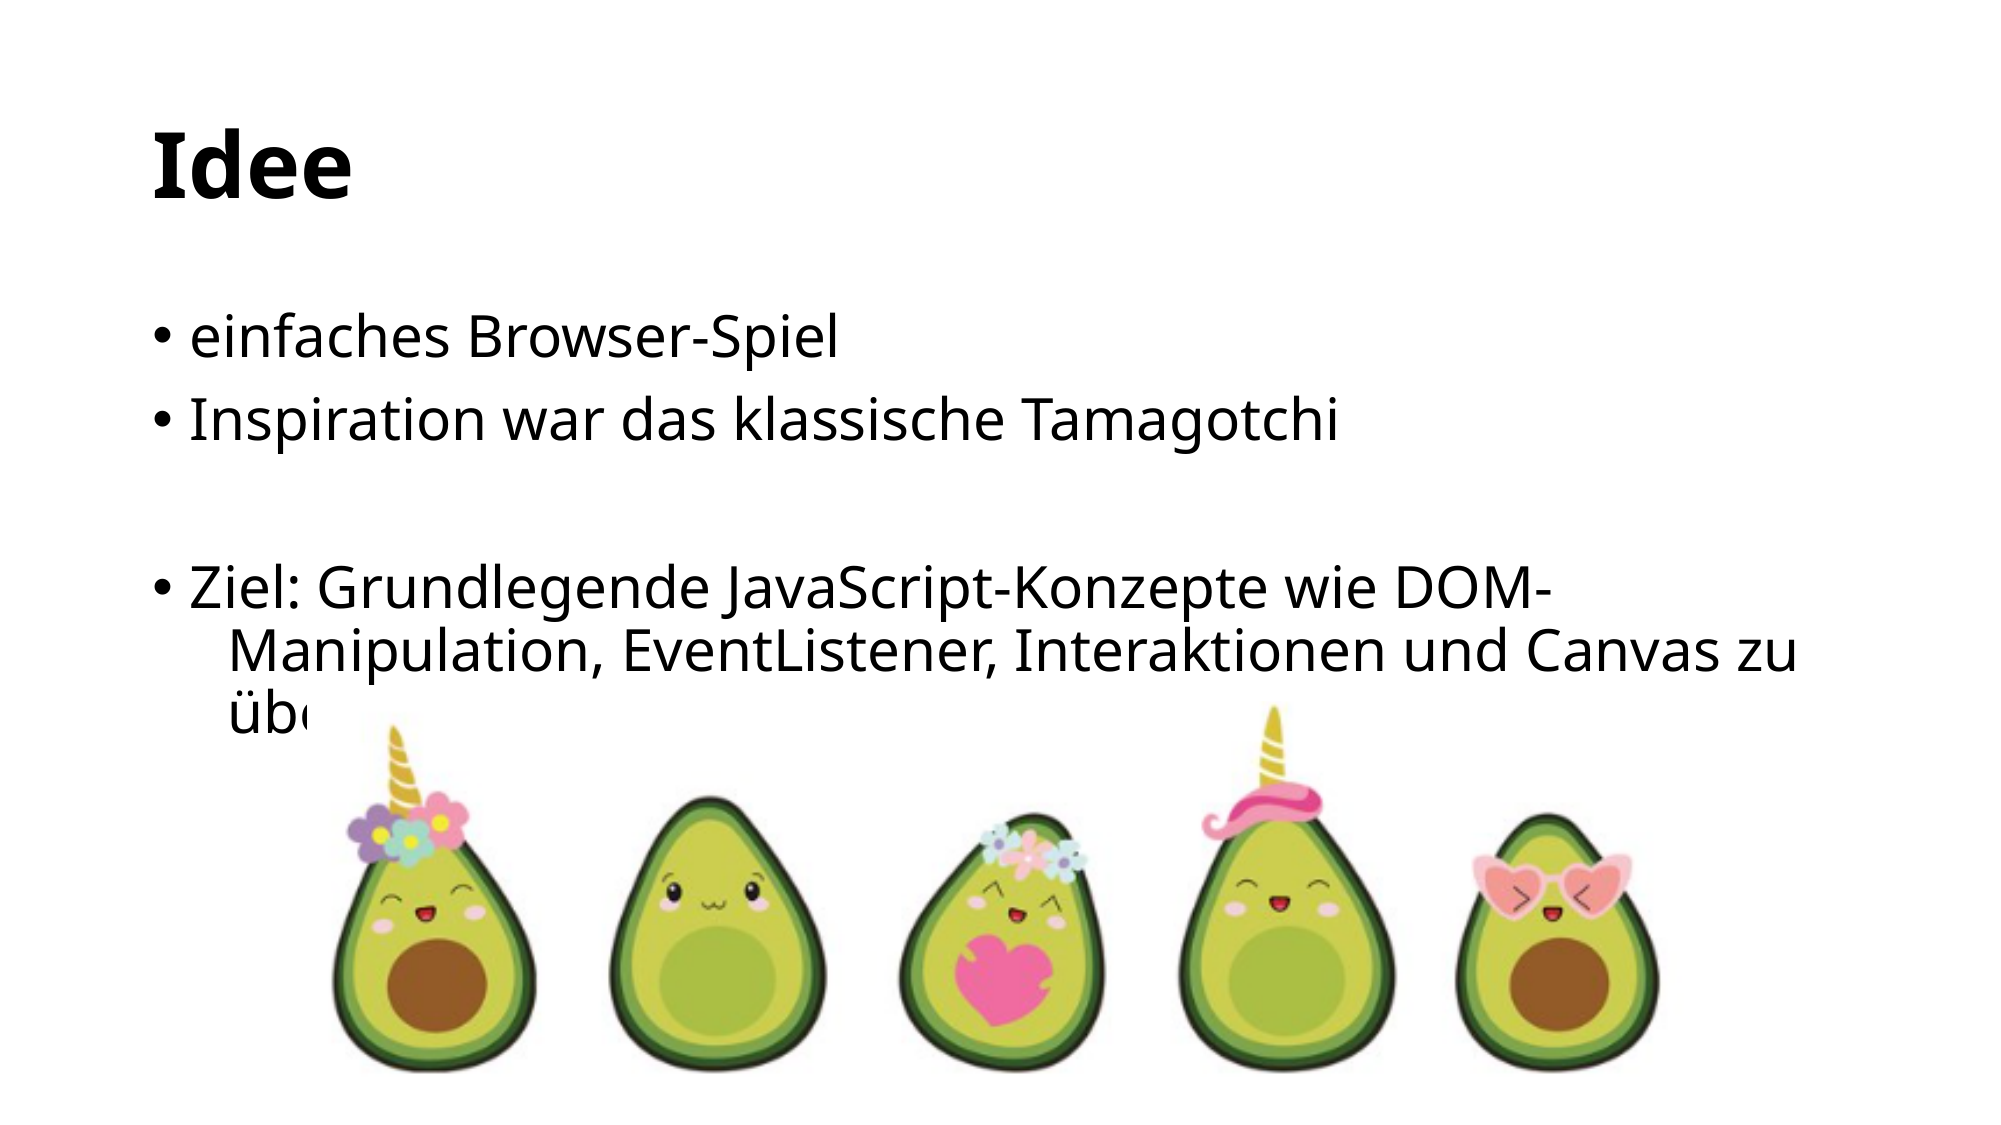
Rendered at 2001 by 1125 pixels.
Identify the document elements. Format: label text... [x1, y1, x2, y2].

picture [307, 701, 1693, 1097]
list einfaches Browser-Spiel Inspiration war das klassische Tamagotchi Ziel: Grundlegende JavaScript-Konzepte wie DOM-Manipulation, EventListener, Interaktionen und Canvas zu üben. [137, 299, 1863, 1014]
title Idee [137, 59, 1863, 278]
